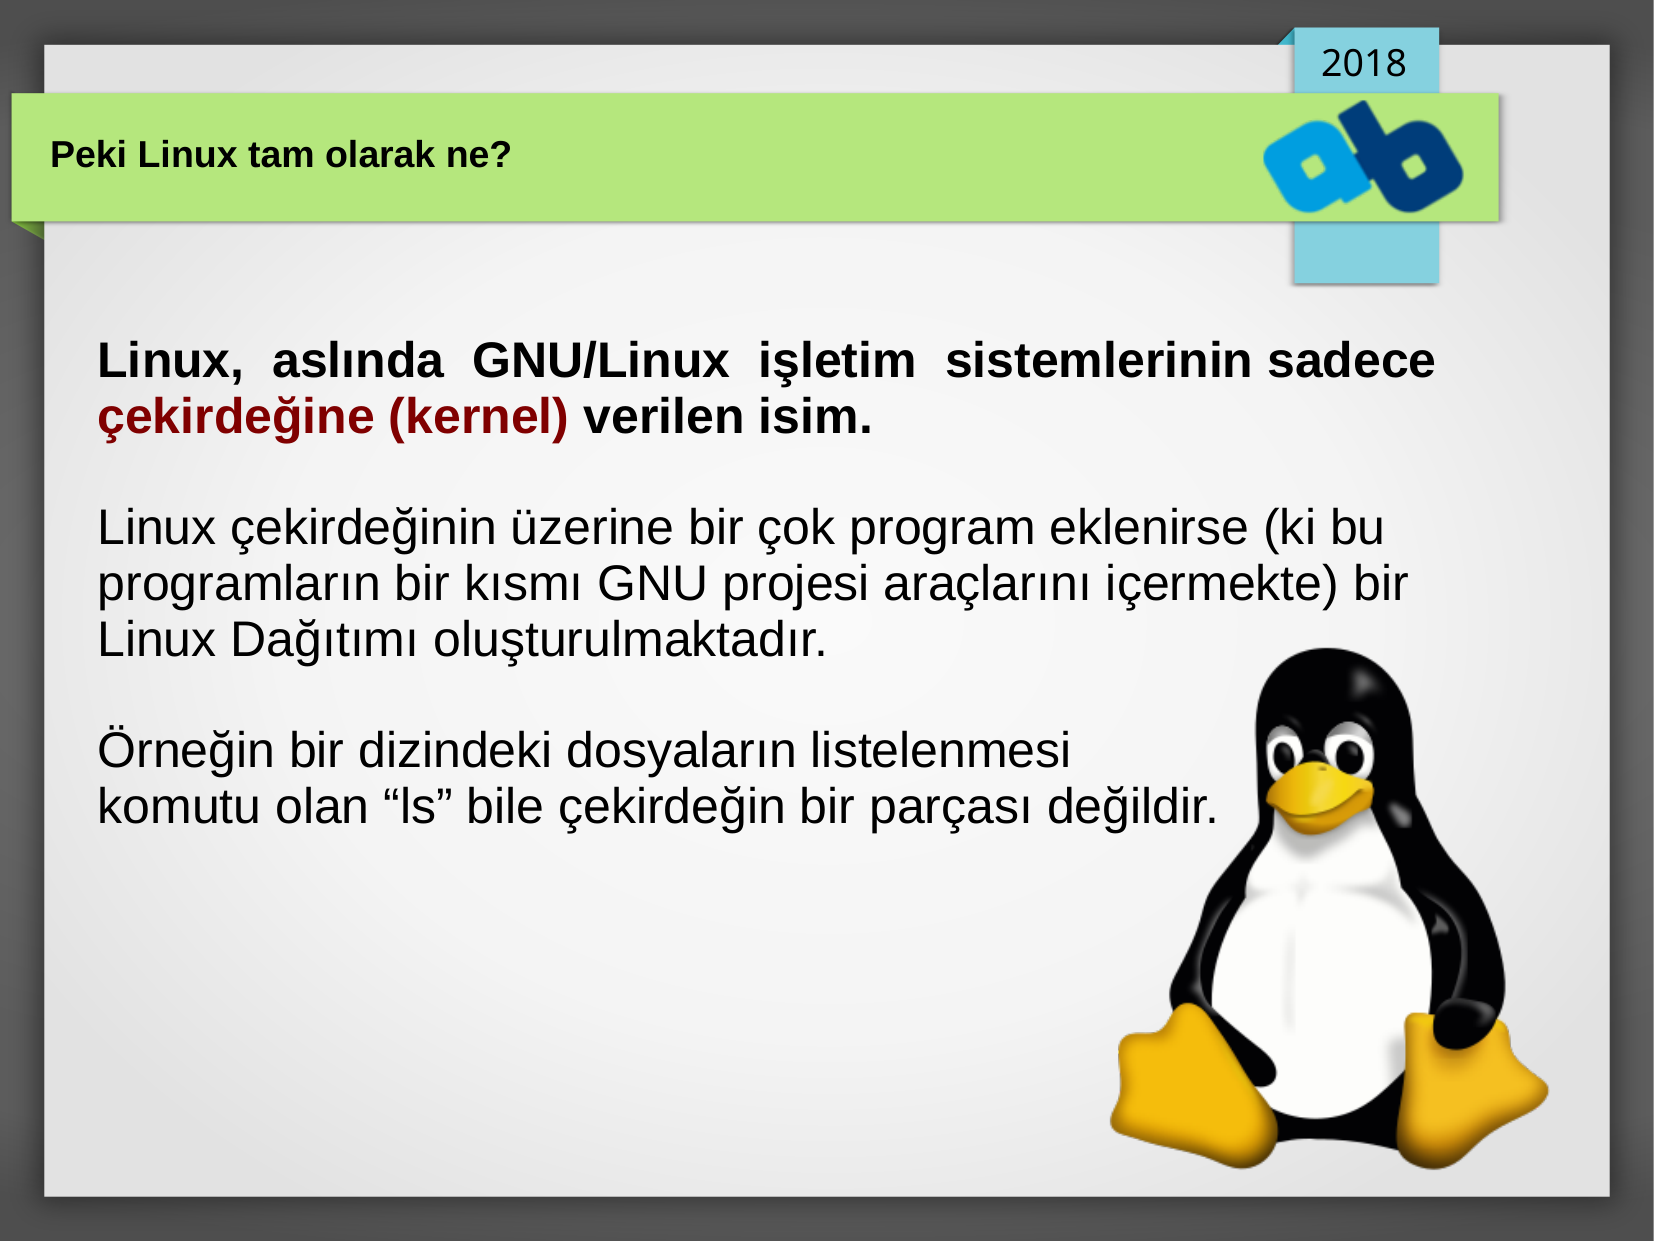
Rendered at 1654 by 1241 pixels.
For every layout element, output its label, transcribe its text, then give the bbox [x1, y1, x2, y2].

text_box 2018 [1299, 29, 1430, 98]
picture [0, 0, 1654, 1241]
text_box Peki Linux tam olarak ne? [35, 126, 1152, 184]
text_box Linux, aslında GNU/Linux işletim sistemlerinin sadece çekirdeğine (kernel) verilen isim. Linux çekirdeğinin üzerine bir çok program eklenirse (ki bu programların bir kısmı GNU projesi araçlarını içermekte) bir Linux Dağıtımı oluşturulmaktadır. Örneğin bir dizindeki dosyaların listelenmesi komutu olan “ls” bile çekirdeğin bir parçası değildir. [82, 324, 1536, 842]
